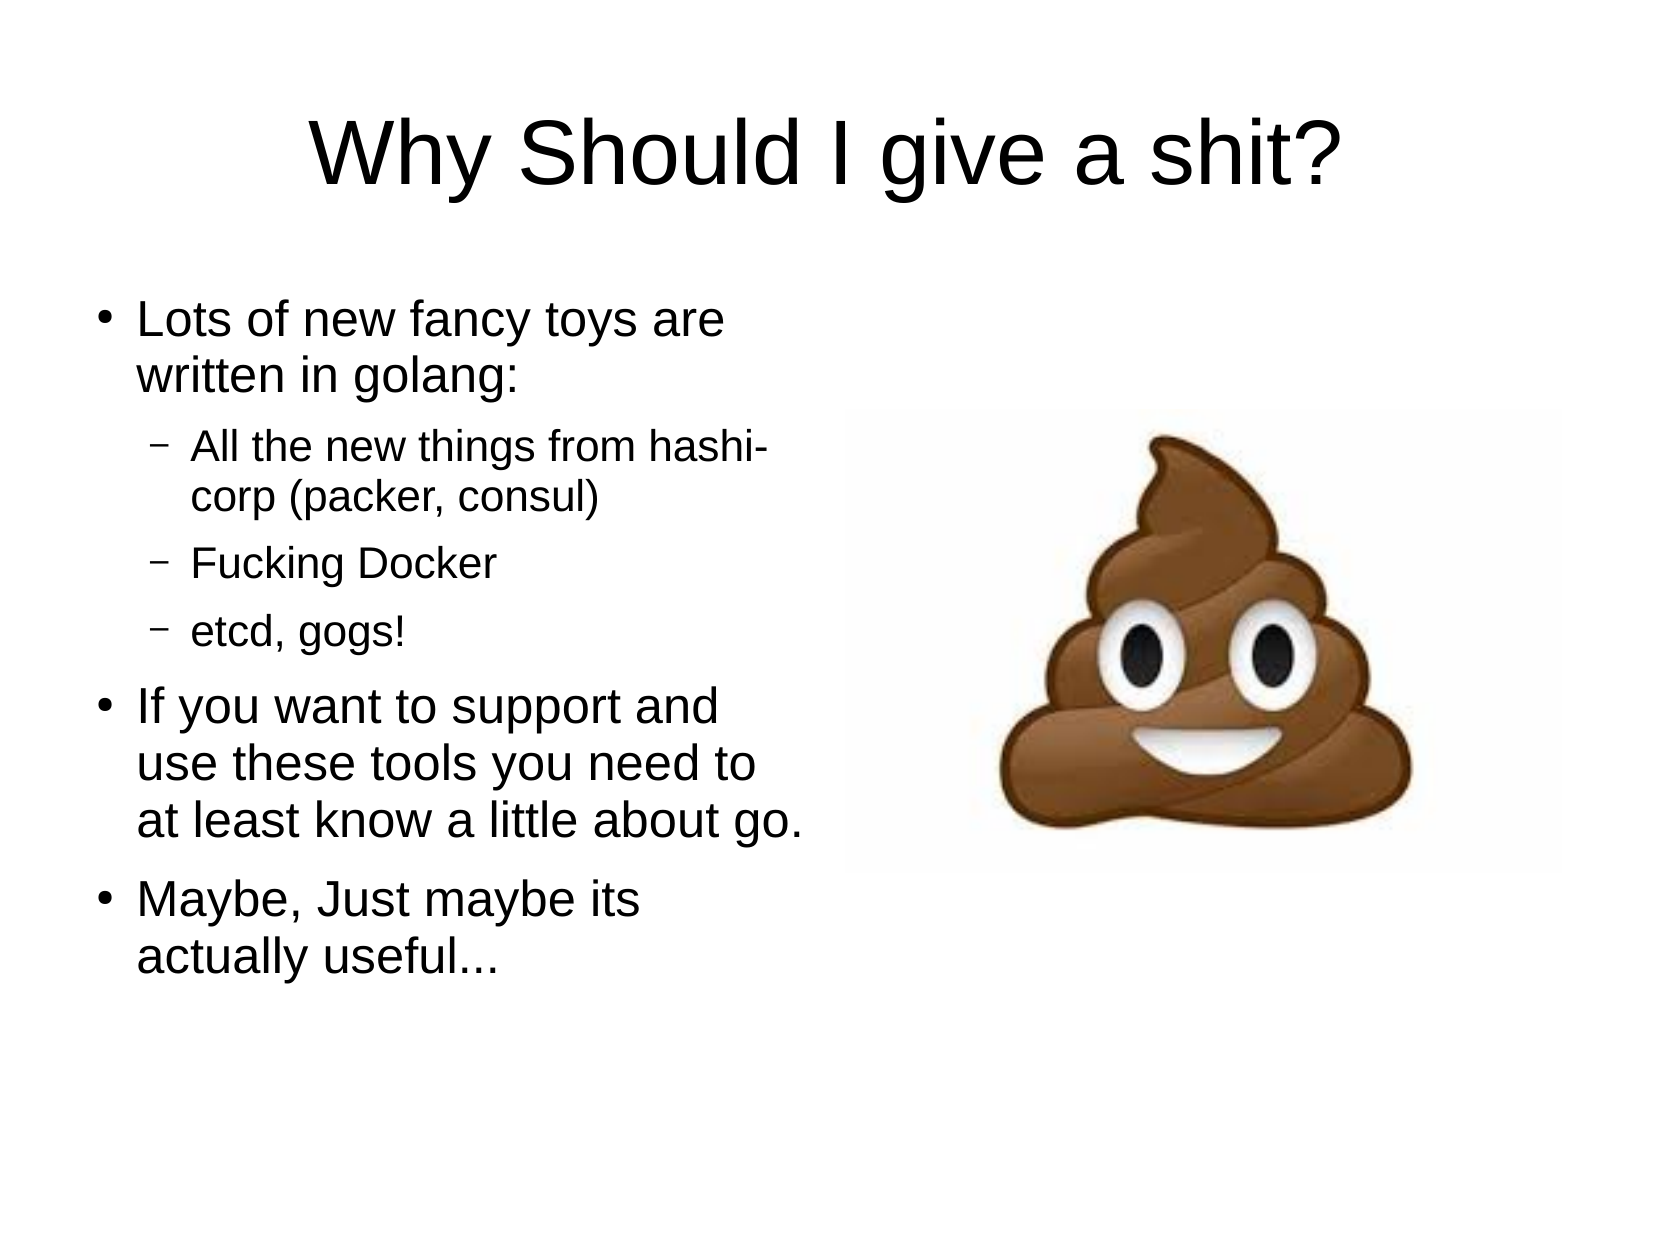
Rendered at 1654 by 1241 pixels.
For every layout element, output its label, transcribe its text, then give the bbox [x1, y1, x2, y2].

picture [845, 409, 1572, 891]
title Why Should I give a shit? [82, 49, 1571, 257]
list Lots of new fancy toys are written in golang: All the new things from hashi-corp (packer, consul) Fucking Docker etcd, gogs! If you want to support and use these tools you need to at least know a little about go. Maybe, Just maybe its actually useful... [82, 290, 809, 1010]
